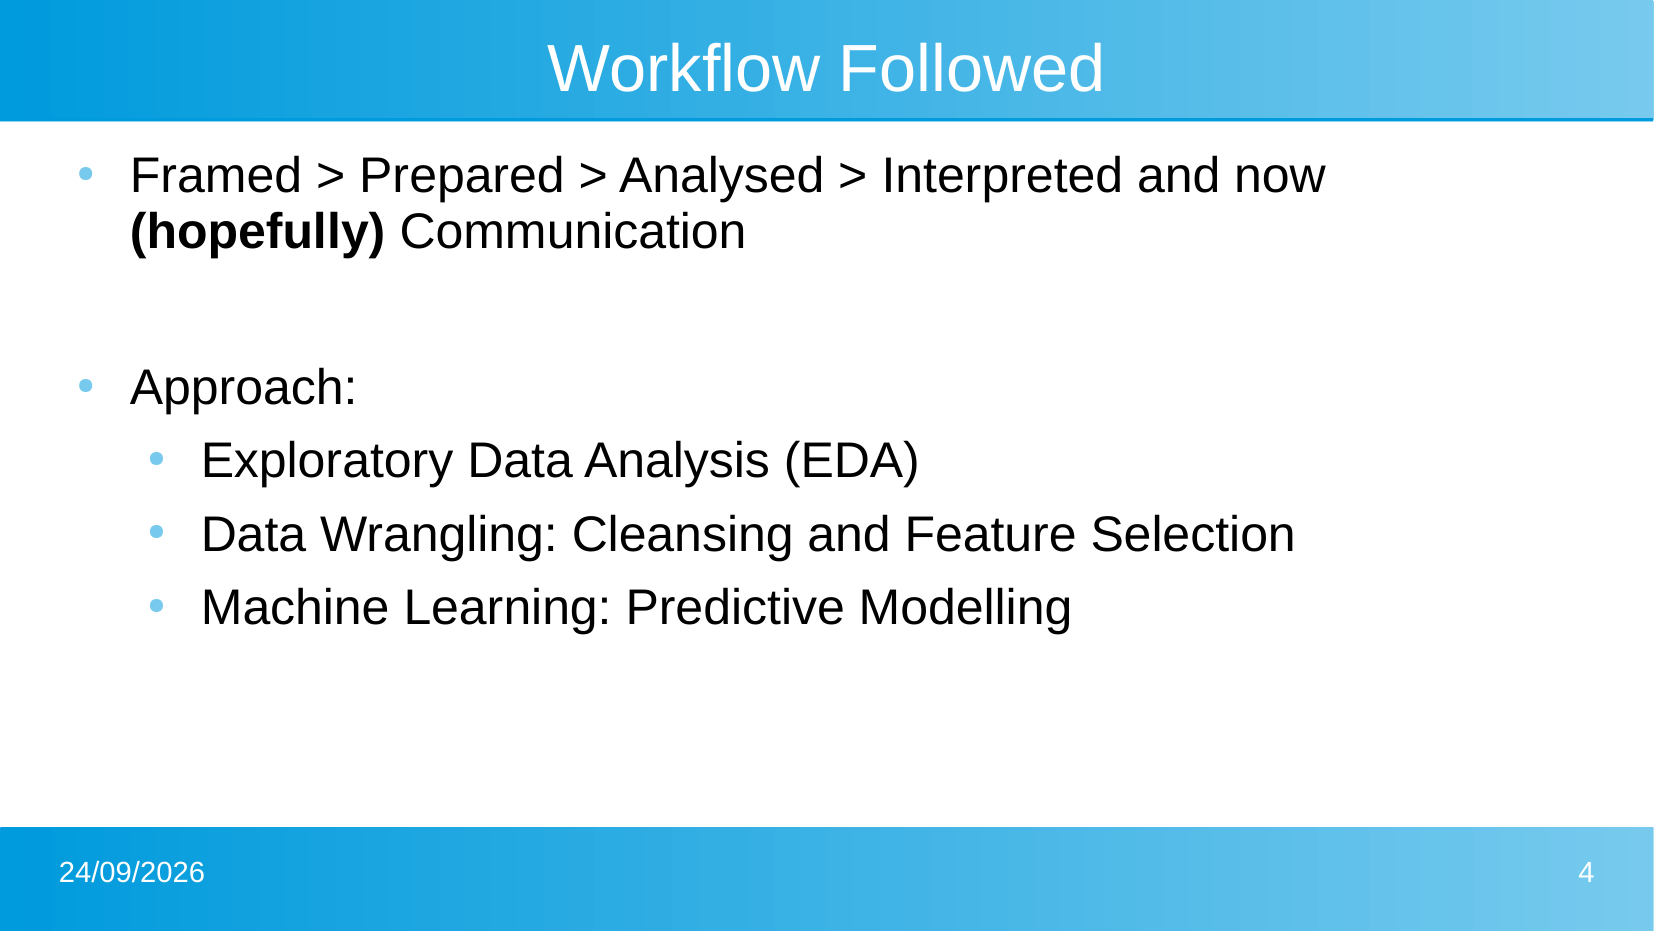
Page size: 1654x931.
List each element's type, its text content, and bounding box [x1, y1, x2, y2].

list Framed > Prepared > Analysed > Interpreted and now (hopefully) Communication Approach: Exploratory Data Analysis (EDA) Data Wrangling: Cleansing and Feature Selection Machine Learning: Predictive Modelling [59, 147, 1595, 650]
title Workflow Followed [59, 29, 1595, 108]
